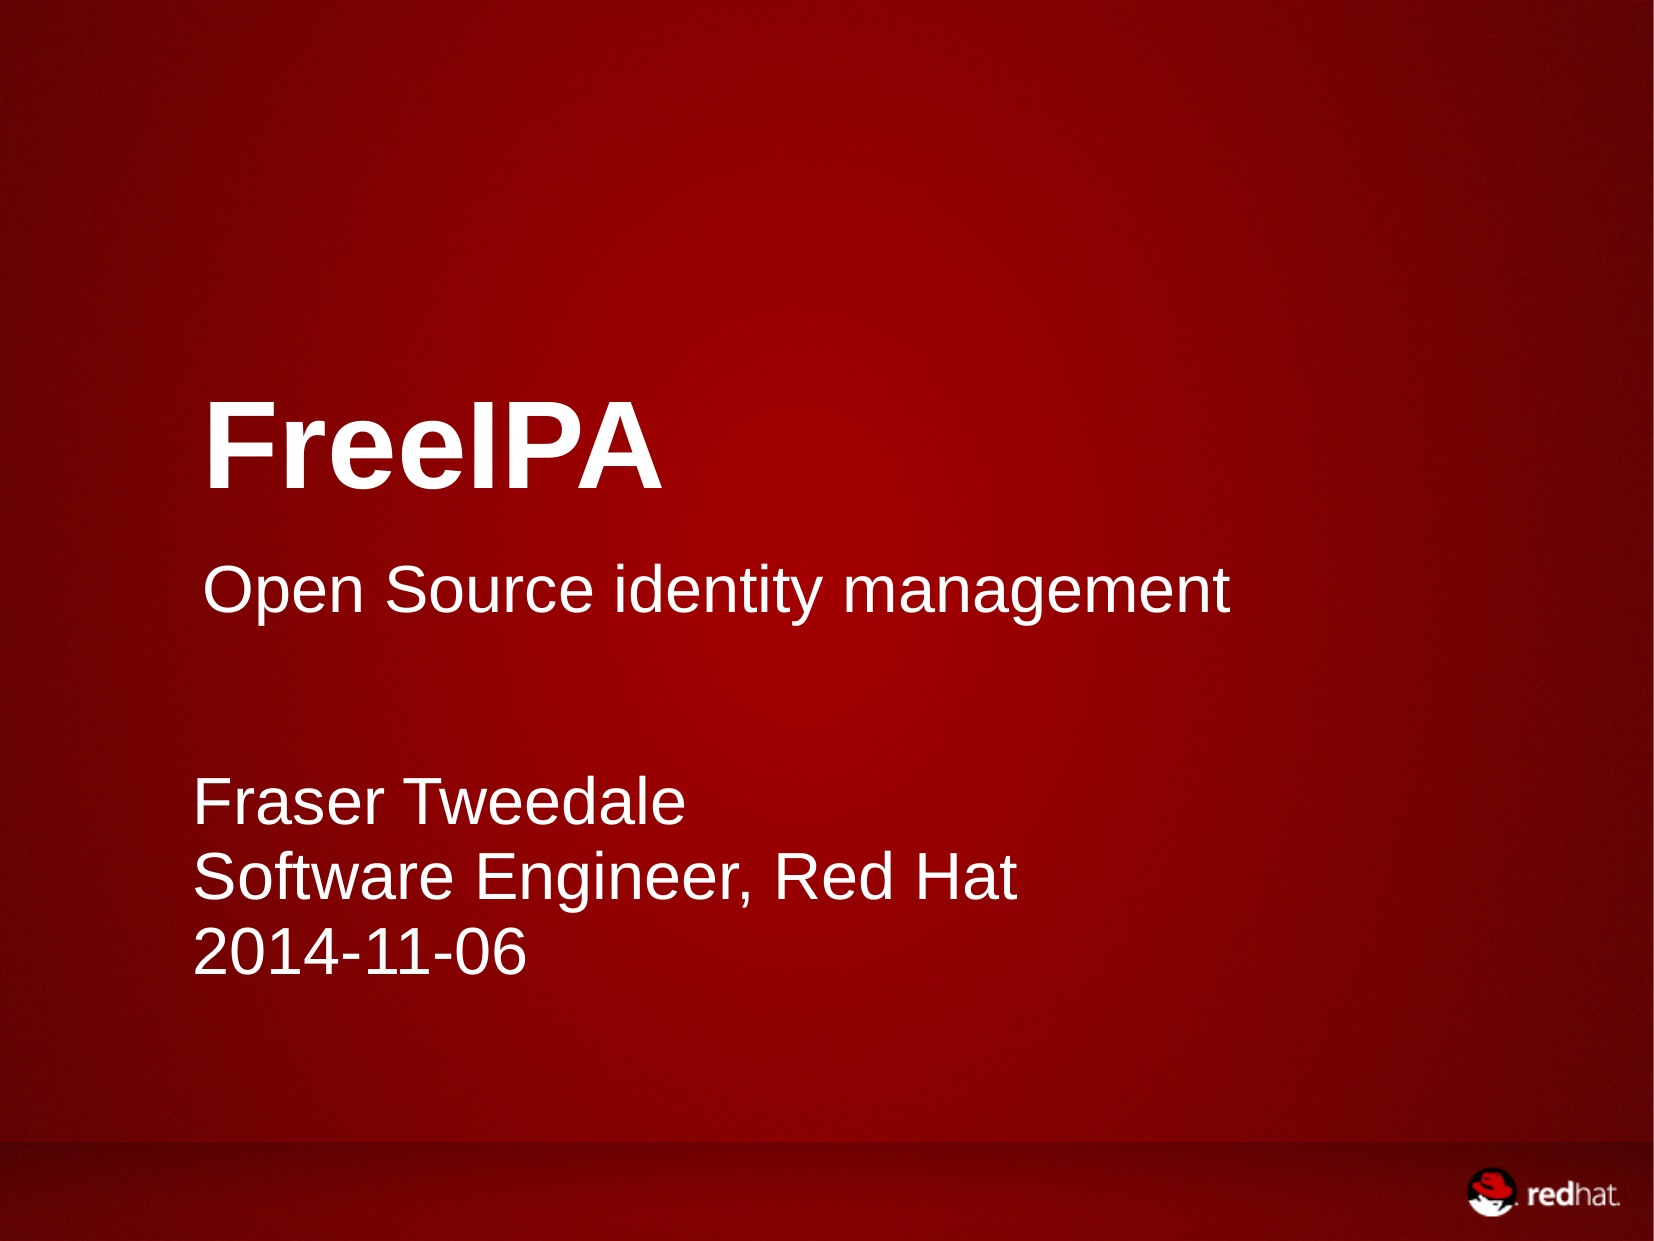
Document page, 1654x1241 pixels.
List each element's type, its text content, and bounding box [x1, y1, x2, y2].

text_box FreeIPA Open Source identity management [187, 297, 1426, 565]
picture [0, 0, 1654, 1241]
text_box Fraser Tweedale Software Engineer, Red Hat 2014-11-06 [178, 719, 1445, 1004]
